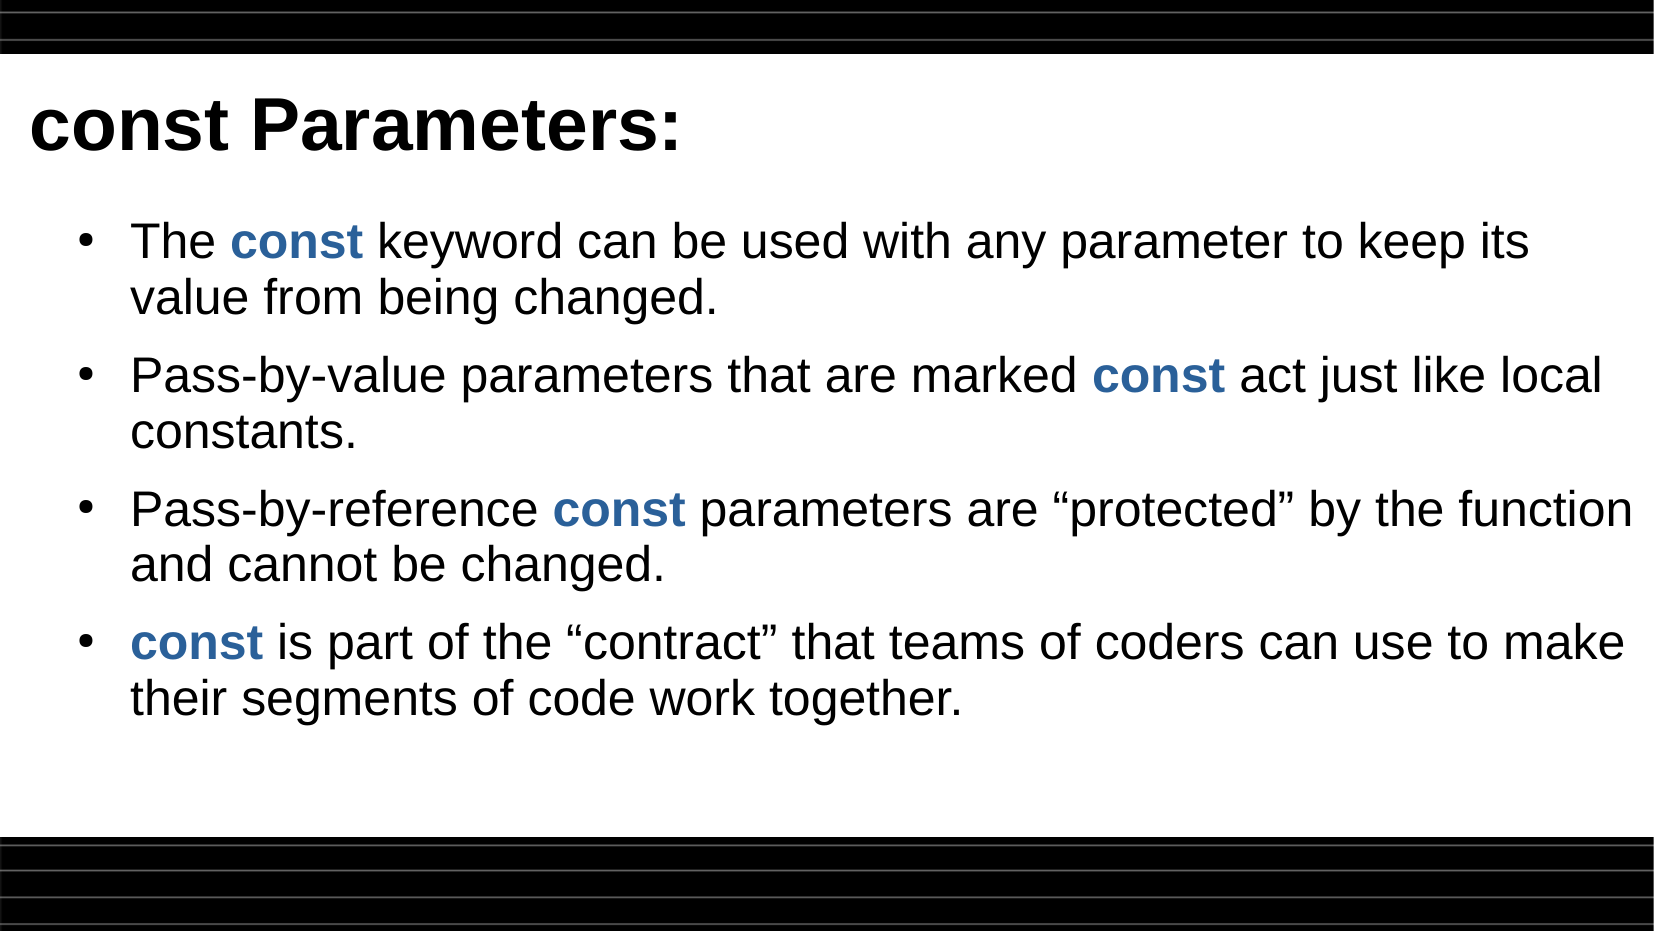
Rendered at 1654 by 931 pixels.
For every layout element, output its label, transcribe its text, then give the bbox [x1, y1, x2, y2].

list The const keyword can be used with any parameter to keep its value from being changed. Pass-by-value parameters that are marked const act just like local constants. Pass-by-reference const parameters are “protected” by the function and cannot be changed. const is part of the “contract” that teams of coders can use to make their segments of code work together. [59, 213, 1636, 826]
picture [0, 0, 1654, 54]
text_box const Parameters: [15, 75, 1546, 174]
picture [0, 837, 1654, 931]
